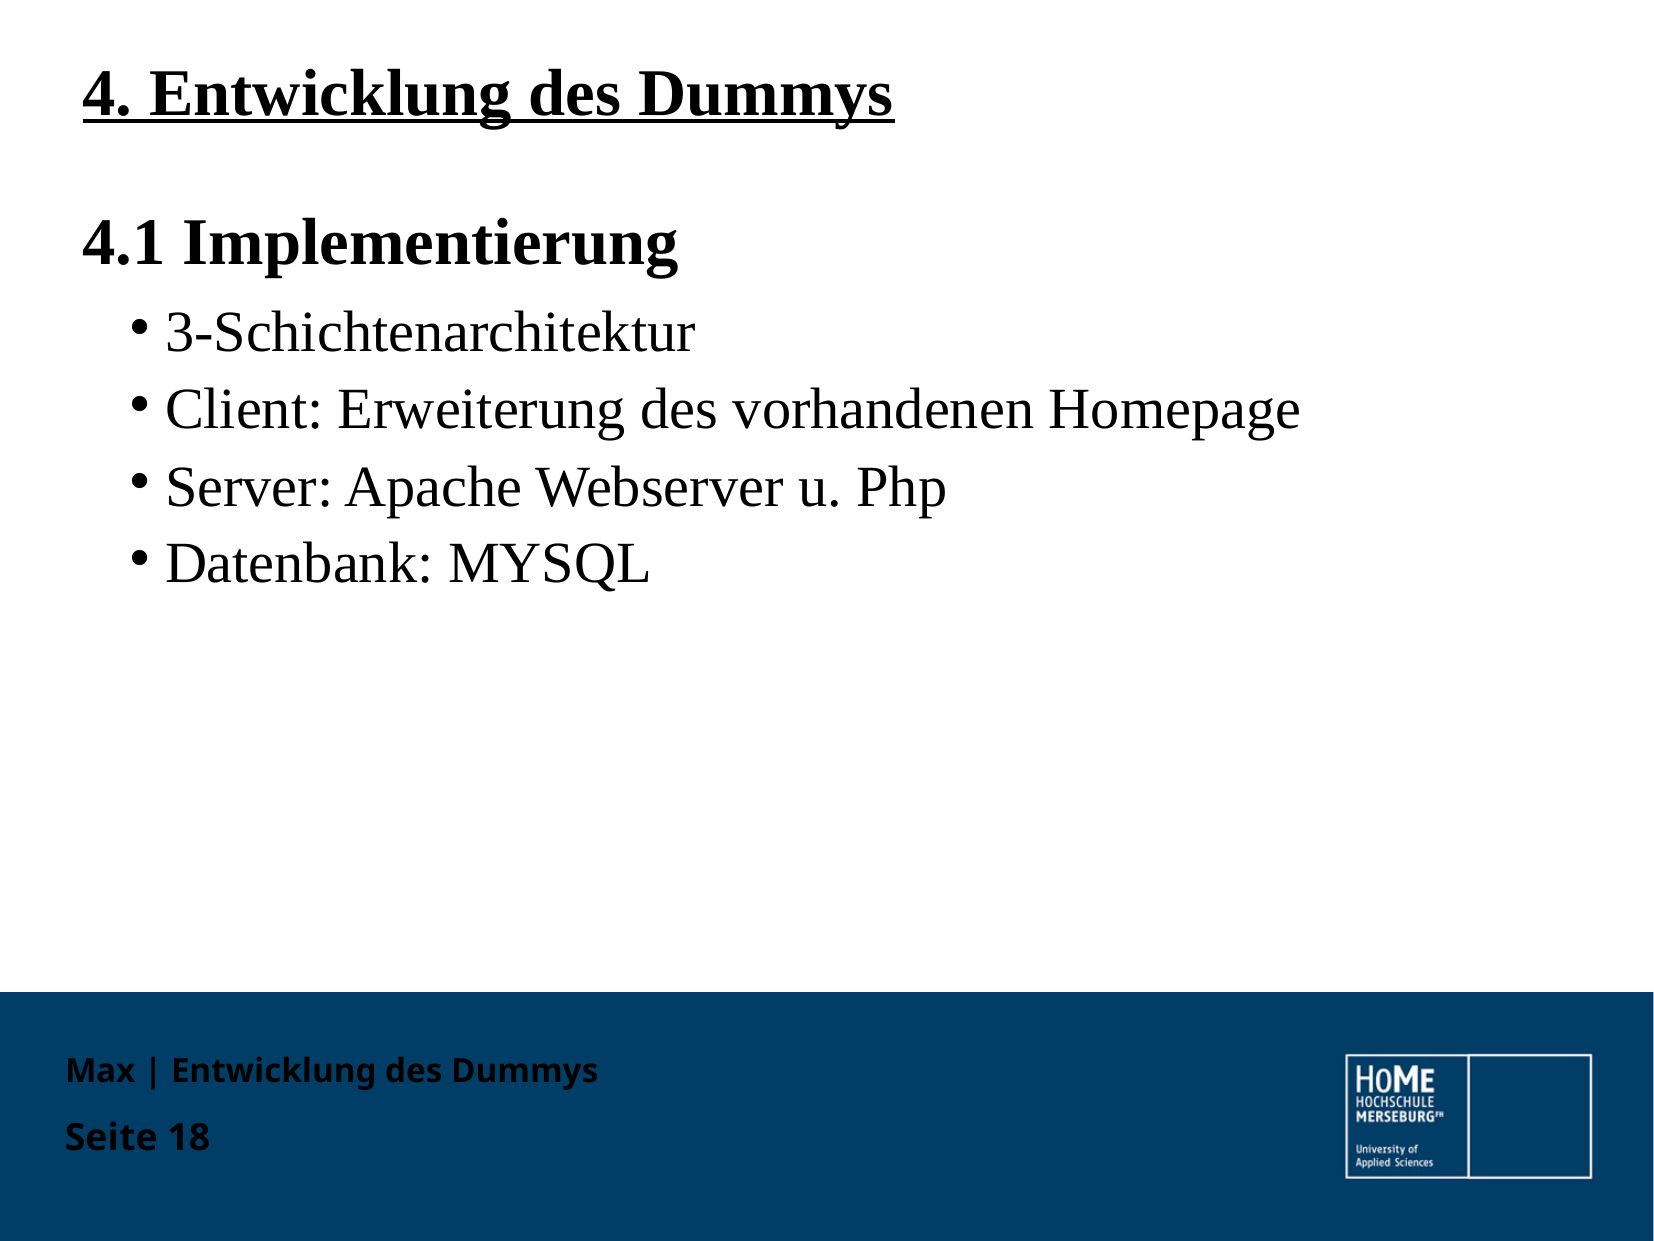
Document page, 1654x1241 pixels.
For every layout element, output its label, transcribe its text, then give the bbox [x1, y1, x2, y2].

picture [0, 992, 1654, 1241]
subtitle 3-Schichtenarchitektur Client: Erweiterung des vorhandenen Homepage Server: Apache Webserver u. Php Datenbank: MYSQL [129, 295, 1618, 1015]
title 4. Entwicklung des Dummys 4.1 Implementierung [82, 49, 1571, 257]
